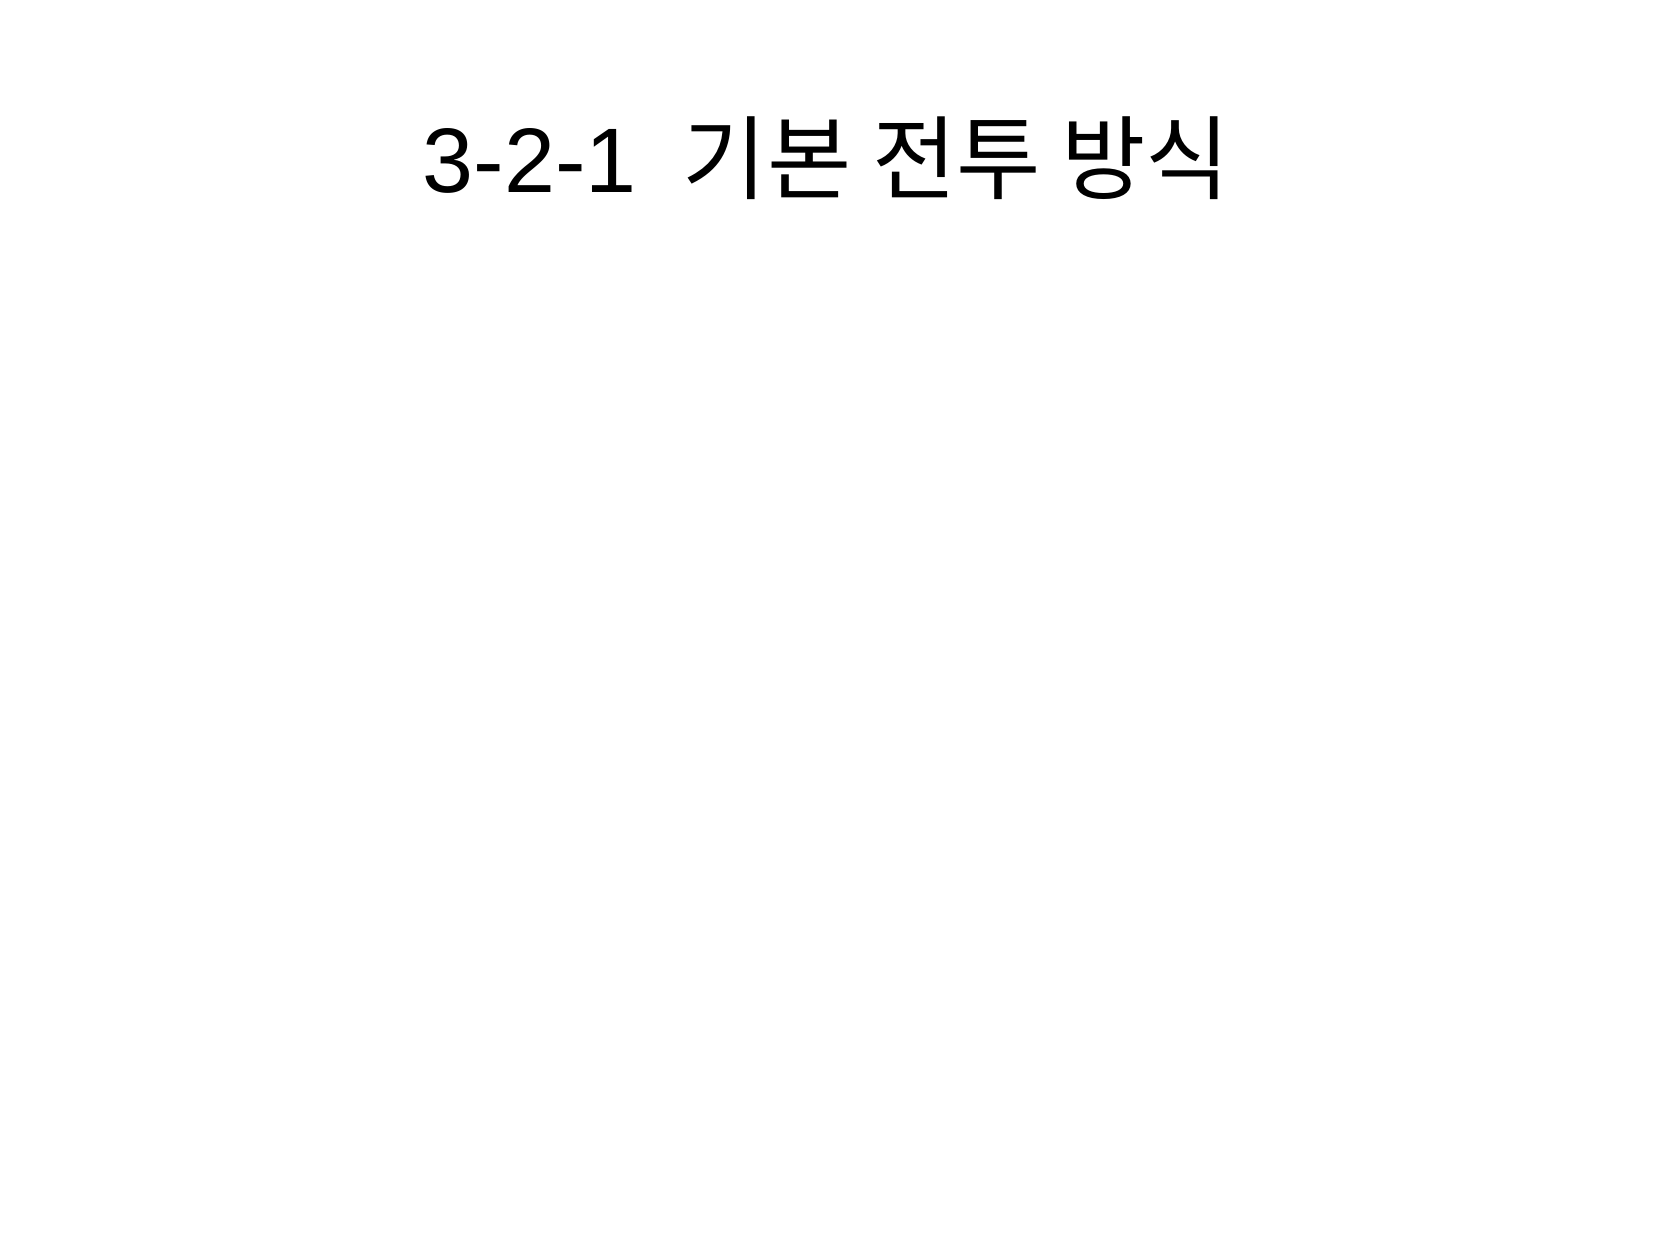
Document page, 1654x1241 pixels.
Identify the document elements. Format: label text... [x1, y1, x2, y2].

title 3-2-1 기본 전투 방식 [82, 49, 1571, 257]
